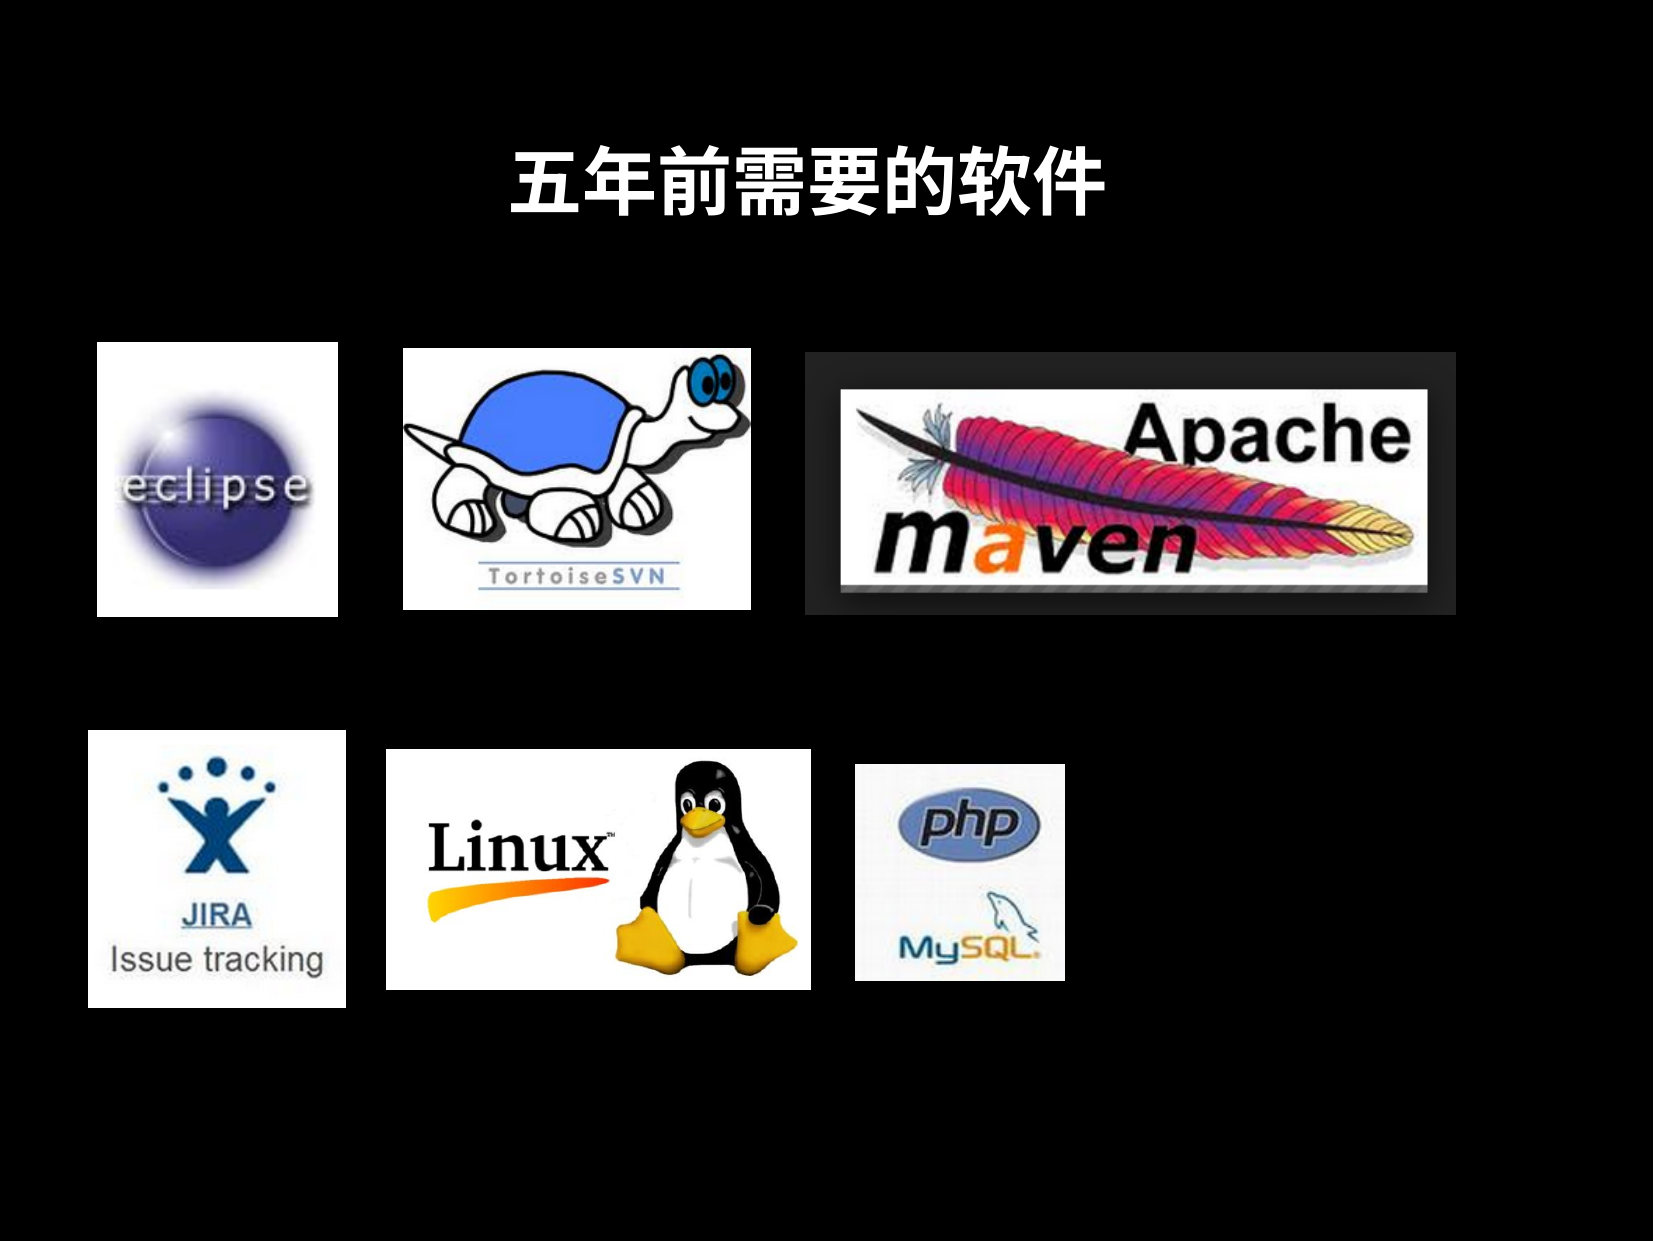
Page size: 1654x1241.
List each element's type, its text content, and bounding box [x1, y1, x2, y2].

picture [88, 730, 346, 1008]
picture [805, 352, 1456, 616]
picture [97, 342, 338, 617]
picture [386, 749, 811, 991]
picture [855, 764, 1065, 981]
text_box 五年前需要的软件 [94, 115, 1521, 230]
picture [403, 348, 751, 610]
